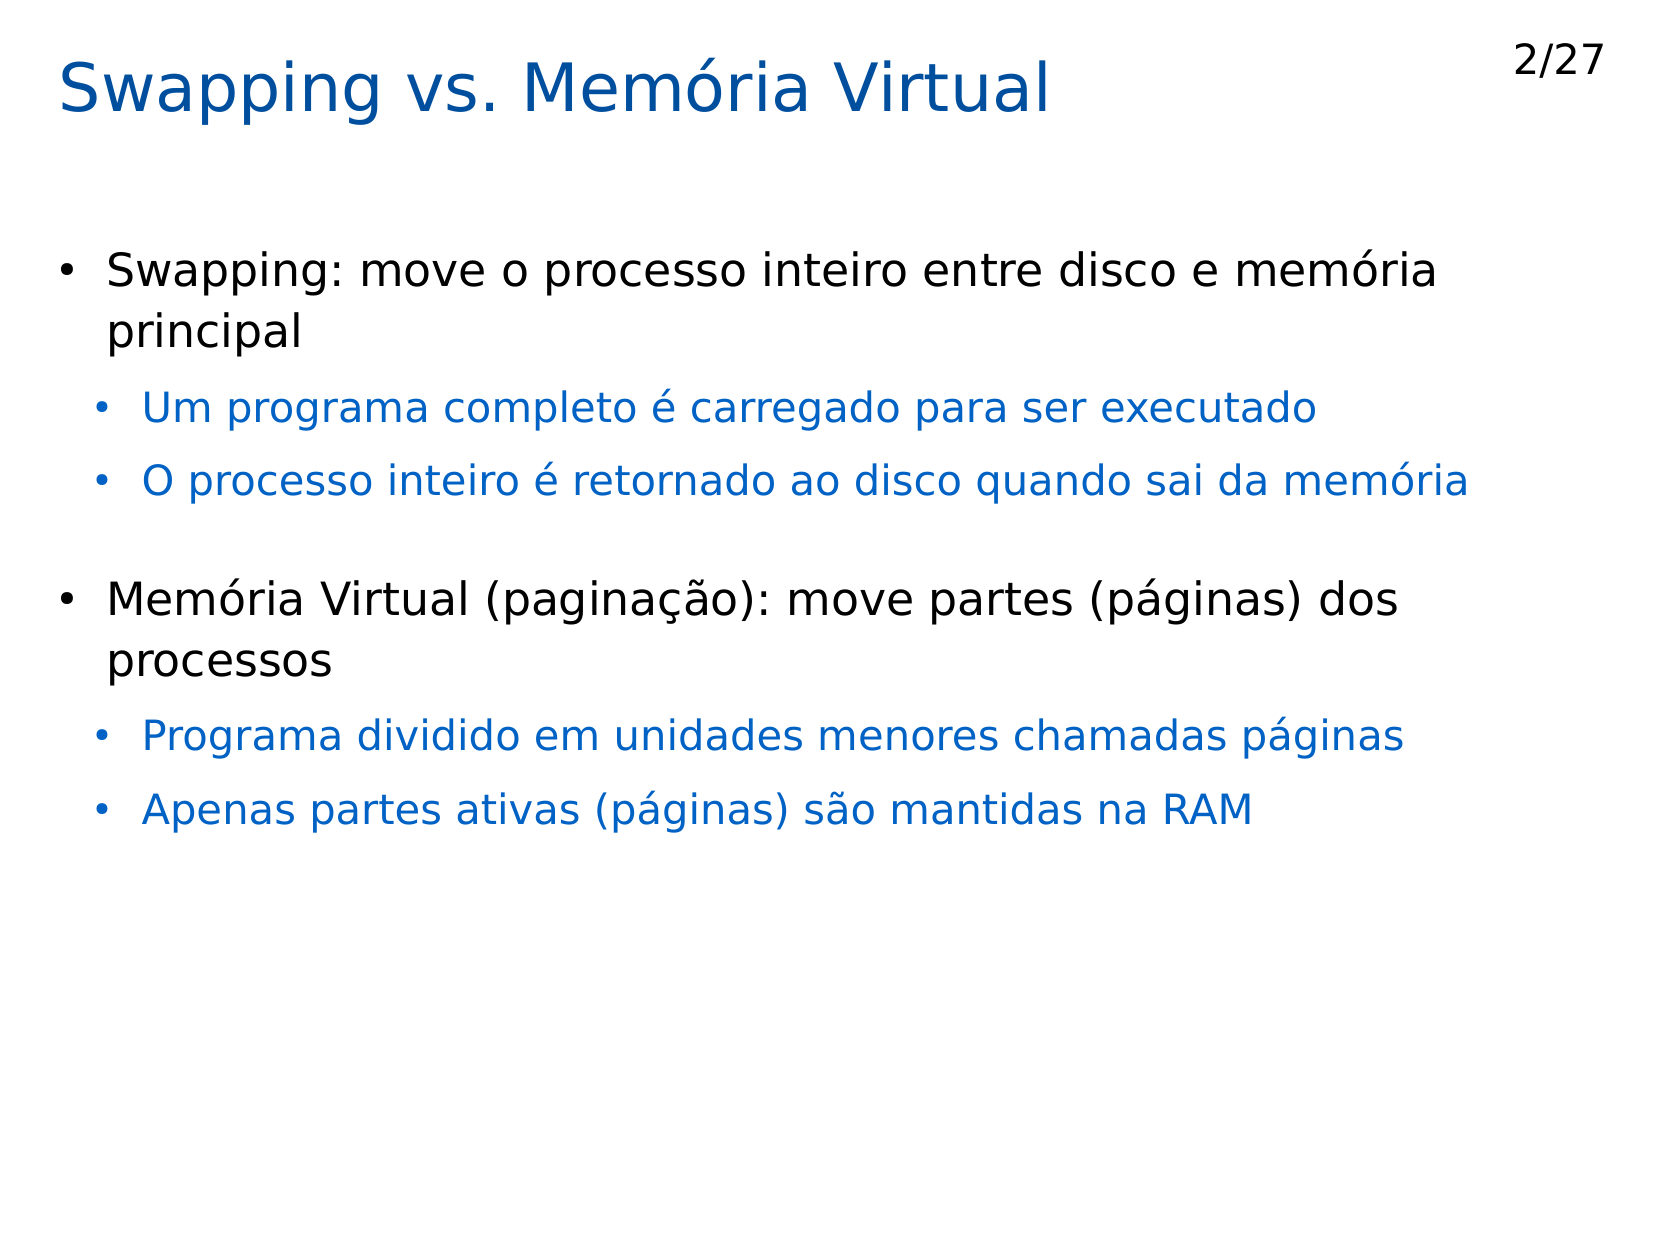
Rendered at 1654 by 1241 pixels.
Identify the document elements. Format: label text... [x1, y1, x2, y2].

title Swapping vs. Memória Virtual [59, 29, 1506, 148]
list Swapping: move o processo inteiro entre disco e memória principal Um programa completo é carregado para ser executado O processo inteiro é retornado ao disco quando sai da memória Memória Virtual (paginação): move partes (páginas) dos processos Programa dividido em unidades menores chamadas páginas Apenas partes ativas (páginas) são mantidas na RAM [59, 236, 1595, 1211]
